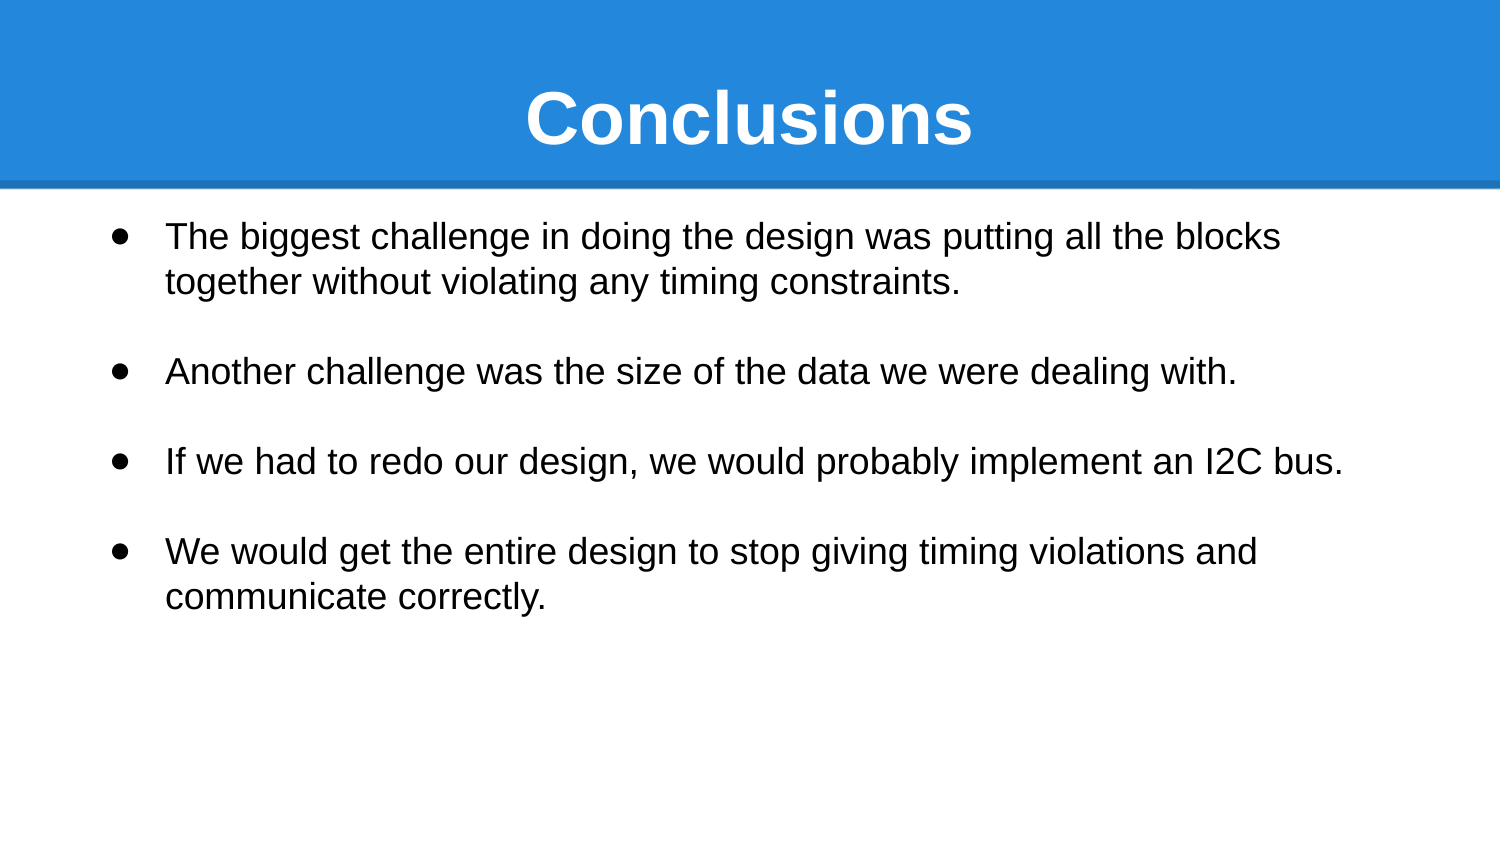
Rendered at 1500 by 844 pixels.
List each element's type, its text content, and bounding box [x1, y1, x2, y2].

title Conclusions [75, 33, 1425, 175]
list The biggest challenge in doing the design was putting all the blocks together without violating any timing constraints. Another challenge was the size of the data we were dealing with. If we had to redo our design, we would probably implement an I2C bus. We would get the entire design to stop giving timing violations and communicate correctly. [75, 196, 1425, 808]
